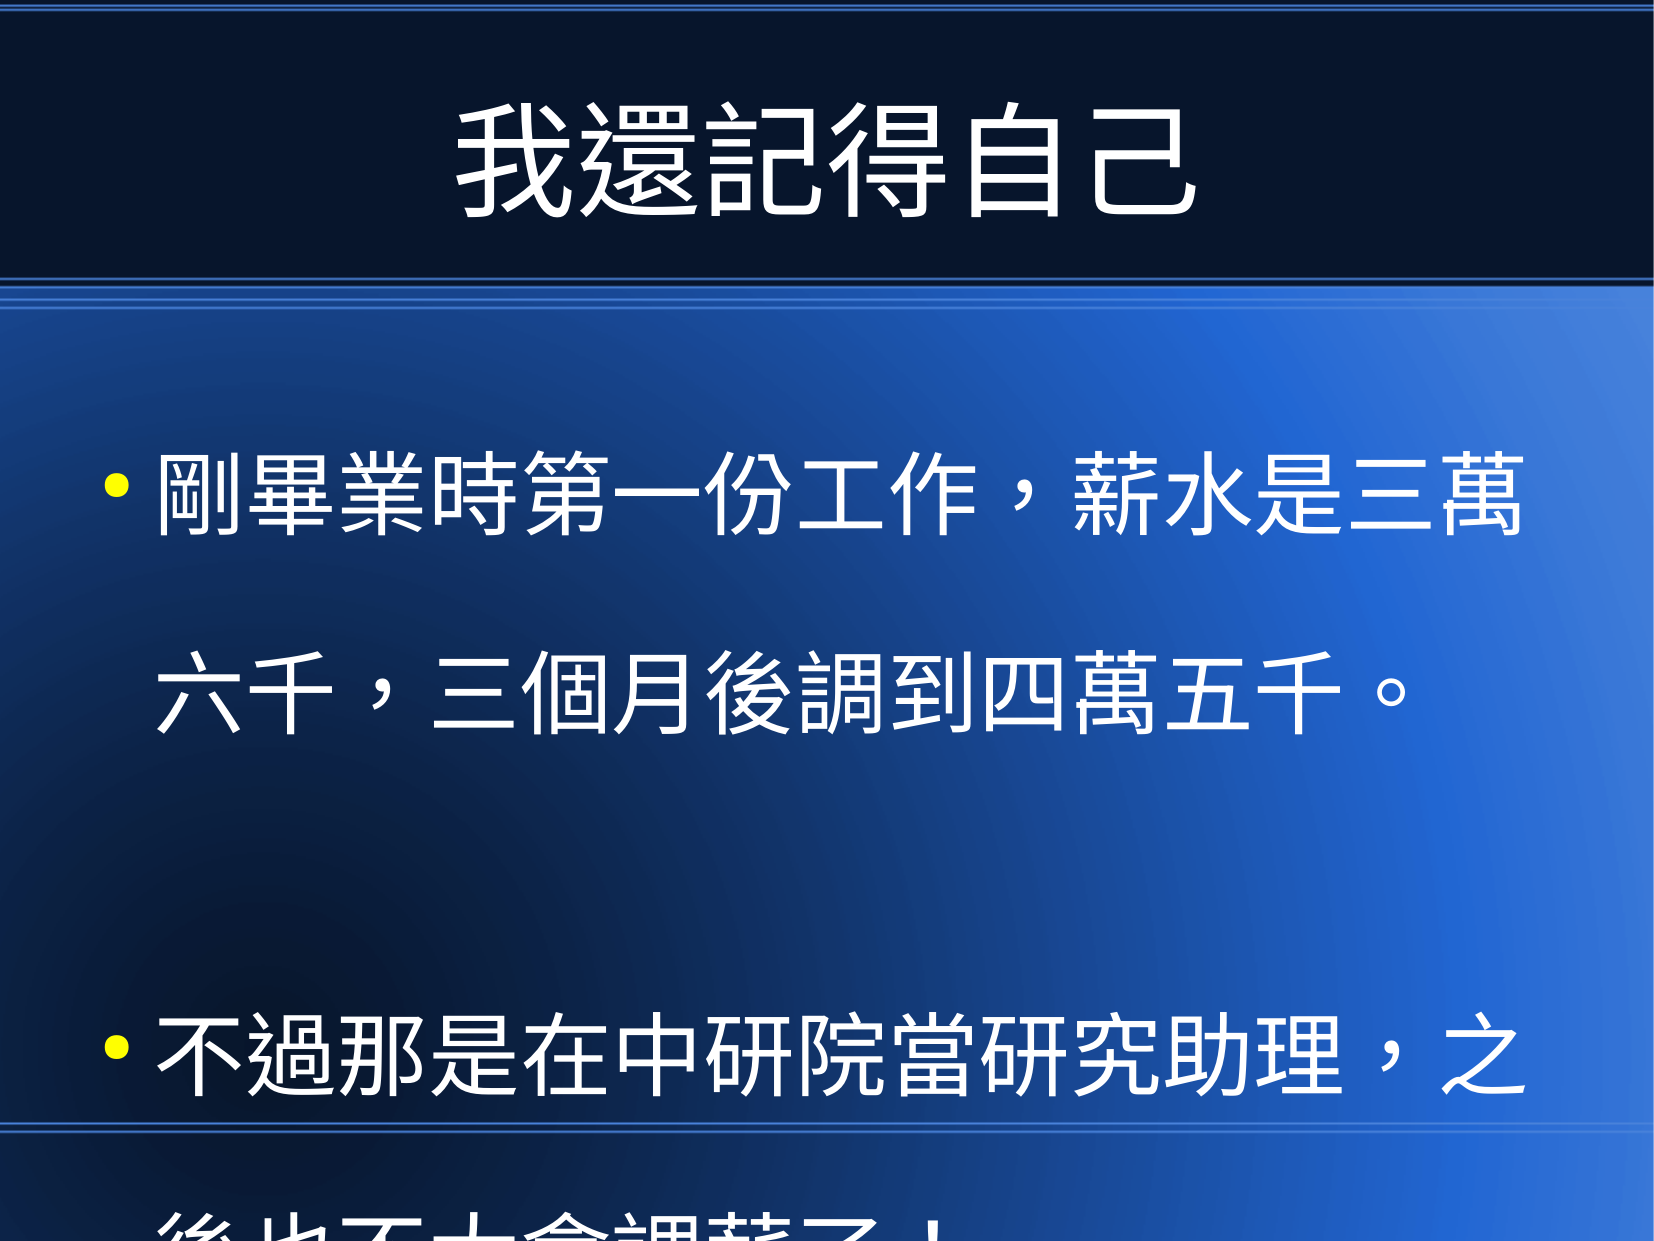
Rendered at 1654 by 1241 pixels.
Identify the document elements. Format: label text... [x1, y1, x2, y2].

list 剛畢業時第一份工作，薪水是三萬六千，三個月後調到四萬五千。 不過那是在中研院當研究助理，之後也不太會調薪了！ [82, 355, 1571, 1241]
picture [0, 0, 1654, 1241]
title 我還記得自己 [82, 49, 1571, 257]
